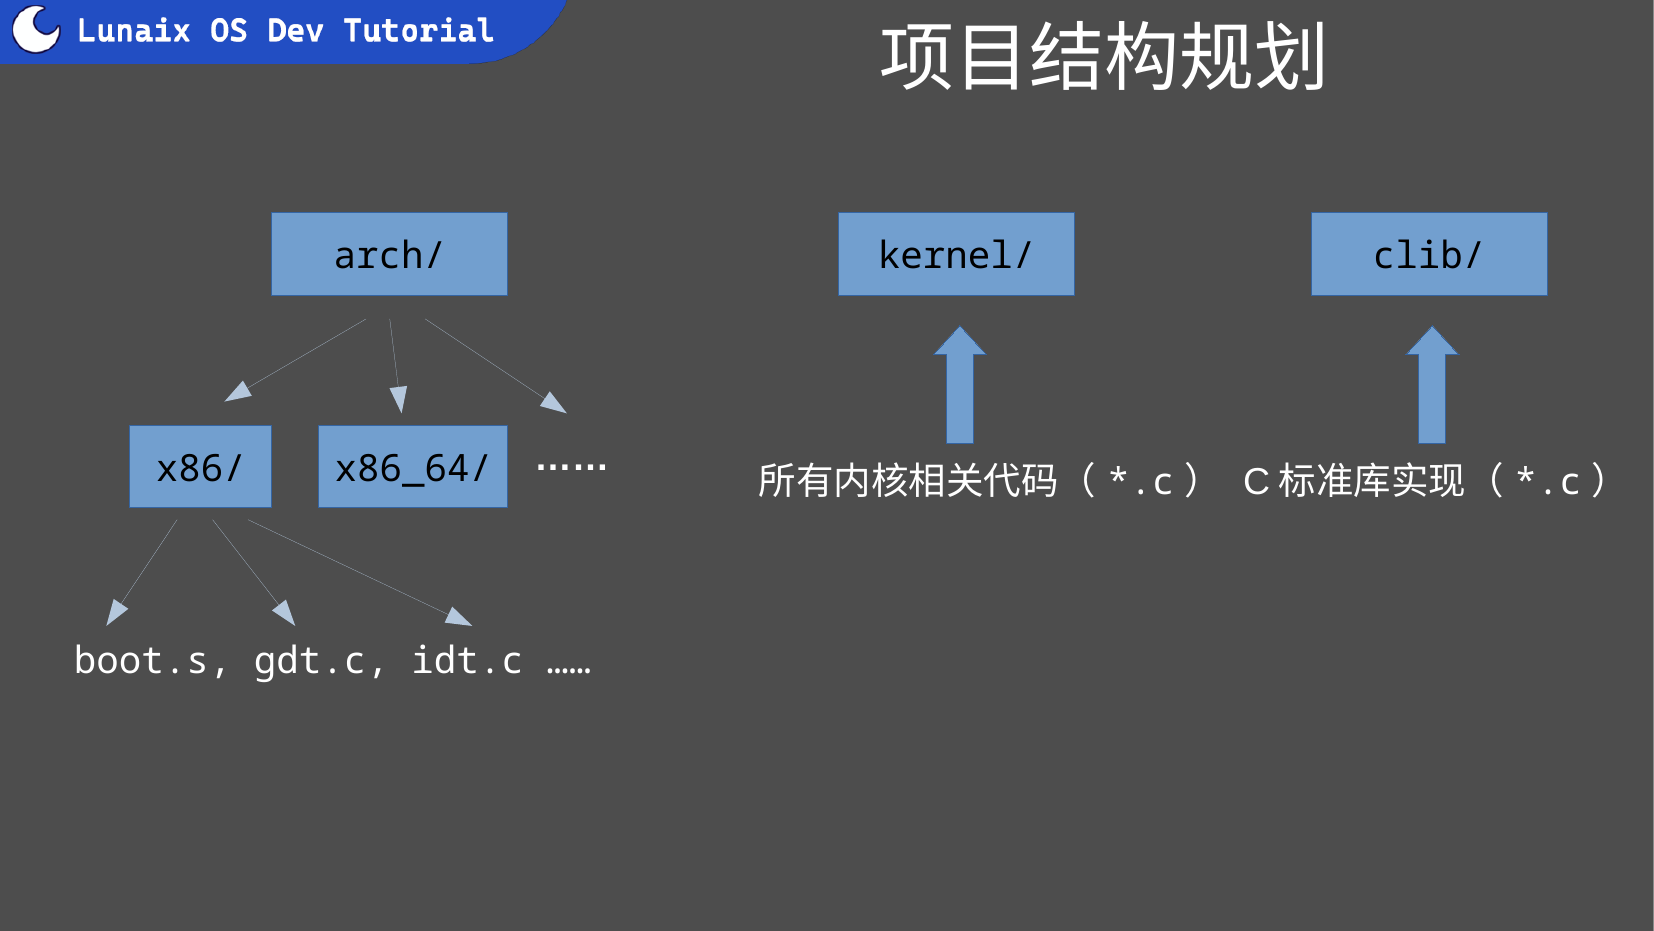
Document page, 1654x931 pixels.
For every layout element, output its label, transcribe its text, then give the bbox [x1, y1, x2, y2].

text_box 所有内核相关代码（*.c） [744, 443, 1276, 567]
picture [0, 0, 1654, 931]
text_box clib/ [1311, 212, 1548, 296]
text_box [933, 325, 987, 444]
text_box arch/ [271, 212, 508, 296]
text_box boot.s, gdt.c, idt.c …… [59, 625, 662, 728]
text_box C标准库实现（*.c） [1228, 443, 1654, 520]
text_box x86/ [129, 425, 272, 508]
text_box …… [519, 429, 662, 501]
text_box [1405, 325, 1460, 444]
text_box kernel/ [838, 212, 1075, 296]
text_box x86_64/ [318, 425, 508, 508]
title 项目结构规划 [566, 0, 1642, 107]
